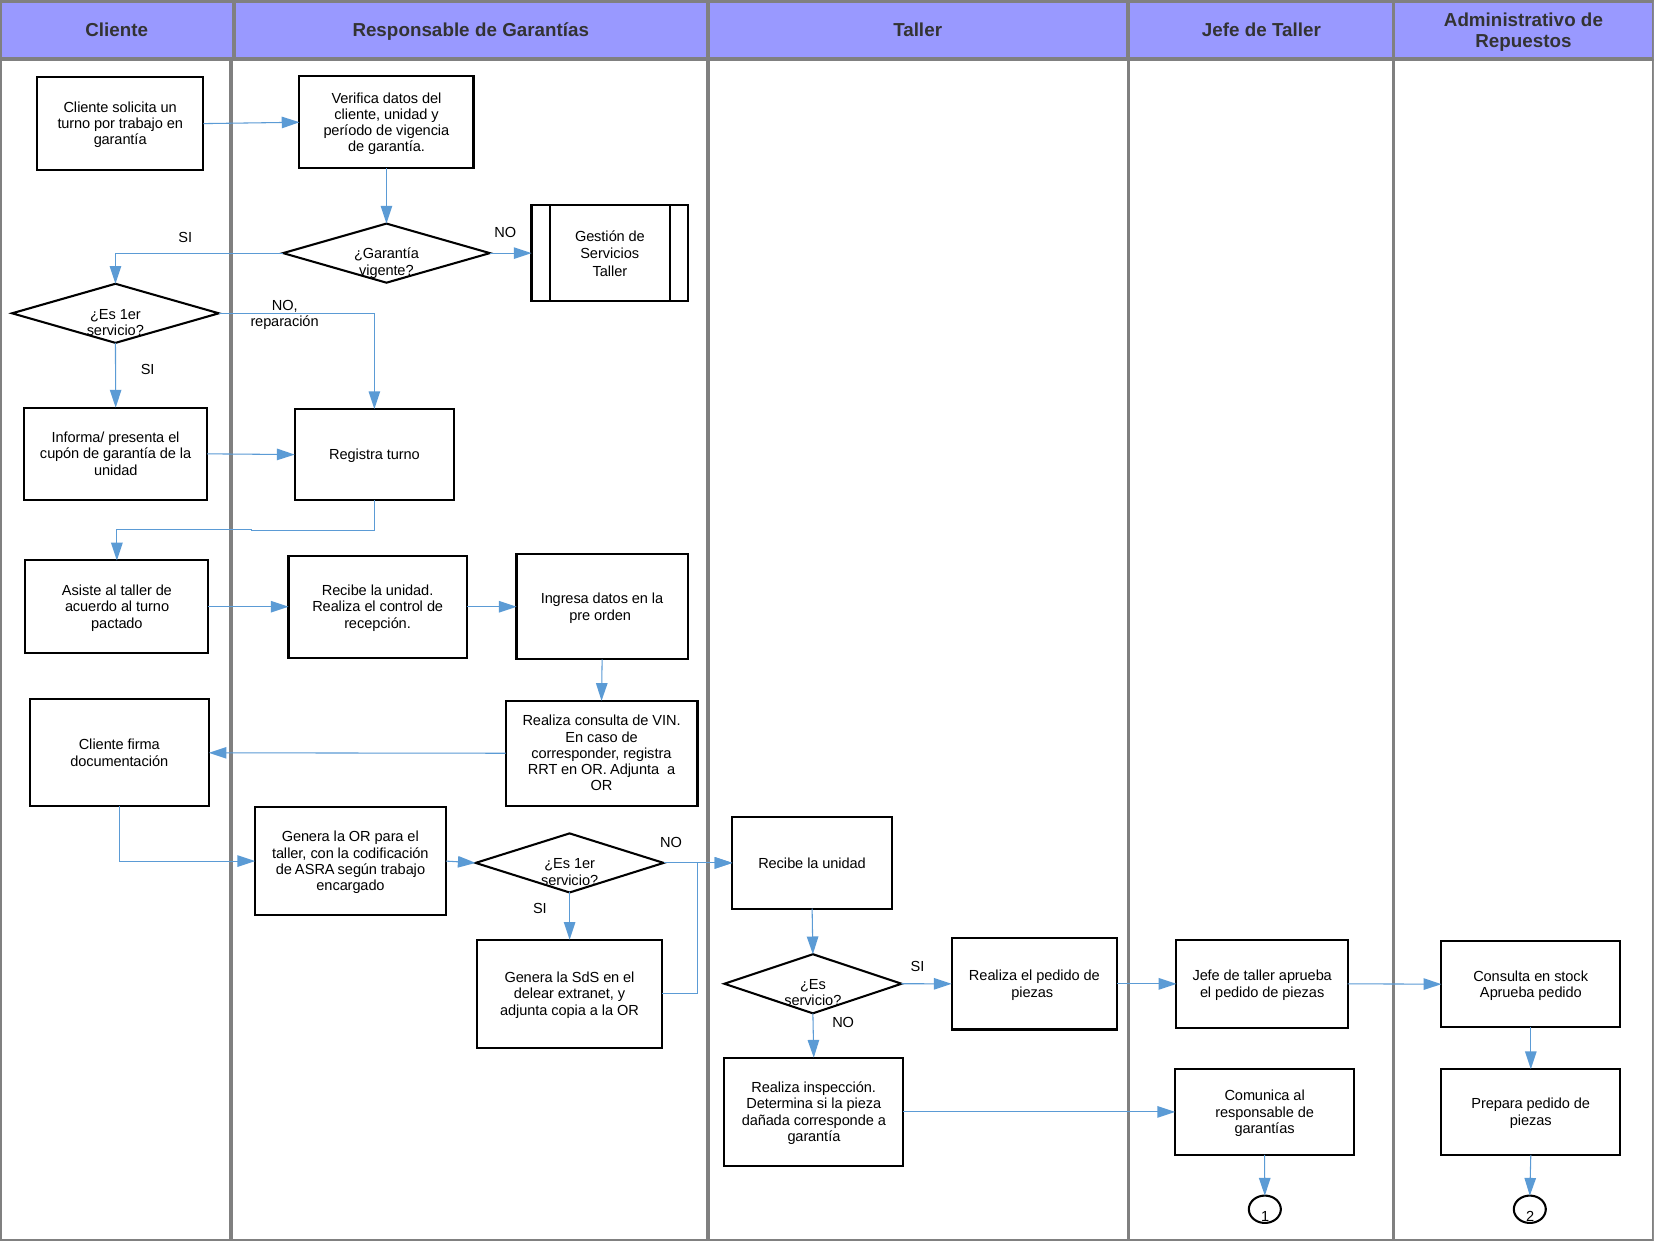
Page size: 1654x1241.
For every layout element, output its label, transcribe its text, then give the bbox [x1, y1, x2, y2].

text_box SI [514, 892, 566, 919]
text_box Cliente solicita un turno por trabajo en garantía [36, 77, 204, 171]
text_box Administrativo de Repuestos [1393, 1, 1654, 60]
text_box Ingresa datos en la pre orden [516, 554, 688, 660]
text_box Cliente firma documentación [29, 699, 209, 807]
text_box Genera la SdS en el delear extranet, y adjunta copia a la OR [477, 939, 662, 1049]
text_box Jefe de taller aprueba el pedido de piezas [1176, 939, 1348, 1029]
text_box ¿Garantía vigente? [283, 223, 490, 283]
text_box NO [640, 827, 702, 855]
text_box NO, reparación [232, 289, 337, 313]
text_box ¿Es 1er servicio? [476, 833, 664, 893]
text_box Consulta en stock Aprueba pedido [1441, 941, 1621, 1028]
text_box NO, reparación [232, 314, 337, 347]
text_box Genera la OR para el taller, con la codificación de ASRA según trabajo encargado [255, 806, 446, 916]
text_box Registra turno [294, 409, 455, 501]
text_box Gestión de Servicios Taller [531, 205, 688, 302]
text_box SI [893, 951, 942, 983]
text_box SI [124, 353, 172, 386]
text_box Responsable de Garantías [234, 0, 707, 60]
text_box Realiza consulta de VIN. En caso de corresponder, registra RRT en OR. Adjunta a OR [505, 700, 698, 806]
text_box Recibe la unidad [732, 817, 892, 909]
text_box Asiste al taller de acuerdo al turno pactado [25, 560, 209, 654]
text_box Informa/ presenta el cupón de garantía de la unidad [24, 407, 208, 501]
text_box Recibe la unidad. Realiza el control de recepción. [288, 555, 467, 658]
text_box Cliente [0, 0, 234, 60]
text_box SI [161, 221, 209, 253]
text_box Comunica al responsable de garantías [1175, 1069, 1355, 1155]
text_box Verifica datos del cliente, unidad y período de vigencia de garantía. [299, 76, 474, 169]
text_box ¿Es servicio? [724, 954, 901, 1014]
text_box 2 [1513, 1195, 1546, 1223]
text_box Taller [707, 0, 1128, 60]
text_box 1 [1248, 1195, 1281, 1223]
text_box Realiza el pedido de piezas [951, 938, 1118, 1030]
text_box Realiza inspección. Determina si la pieza dañada corresponde a garantía [724, 1057, 904, 1167]
text_box NO [477, 216, 534, 249]
text_box Prepara pedido de piezas [1441, 1069, 1621, 1155]
text_box ¿Es 1er servicio? [12, 283, 218, 343]
text_box Jefe de Taller [1128, 0, 1392, 60]
text_box NO [815, 1007, 872, 1040]
